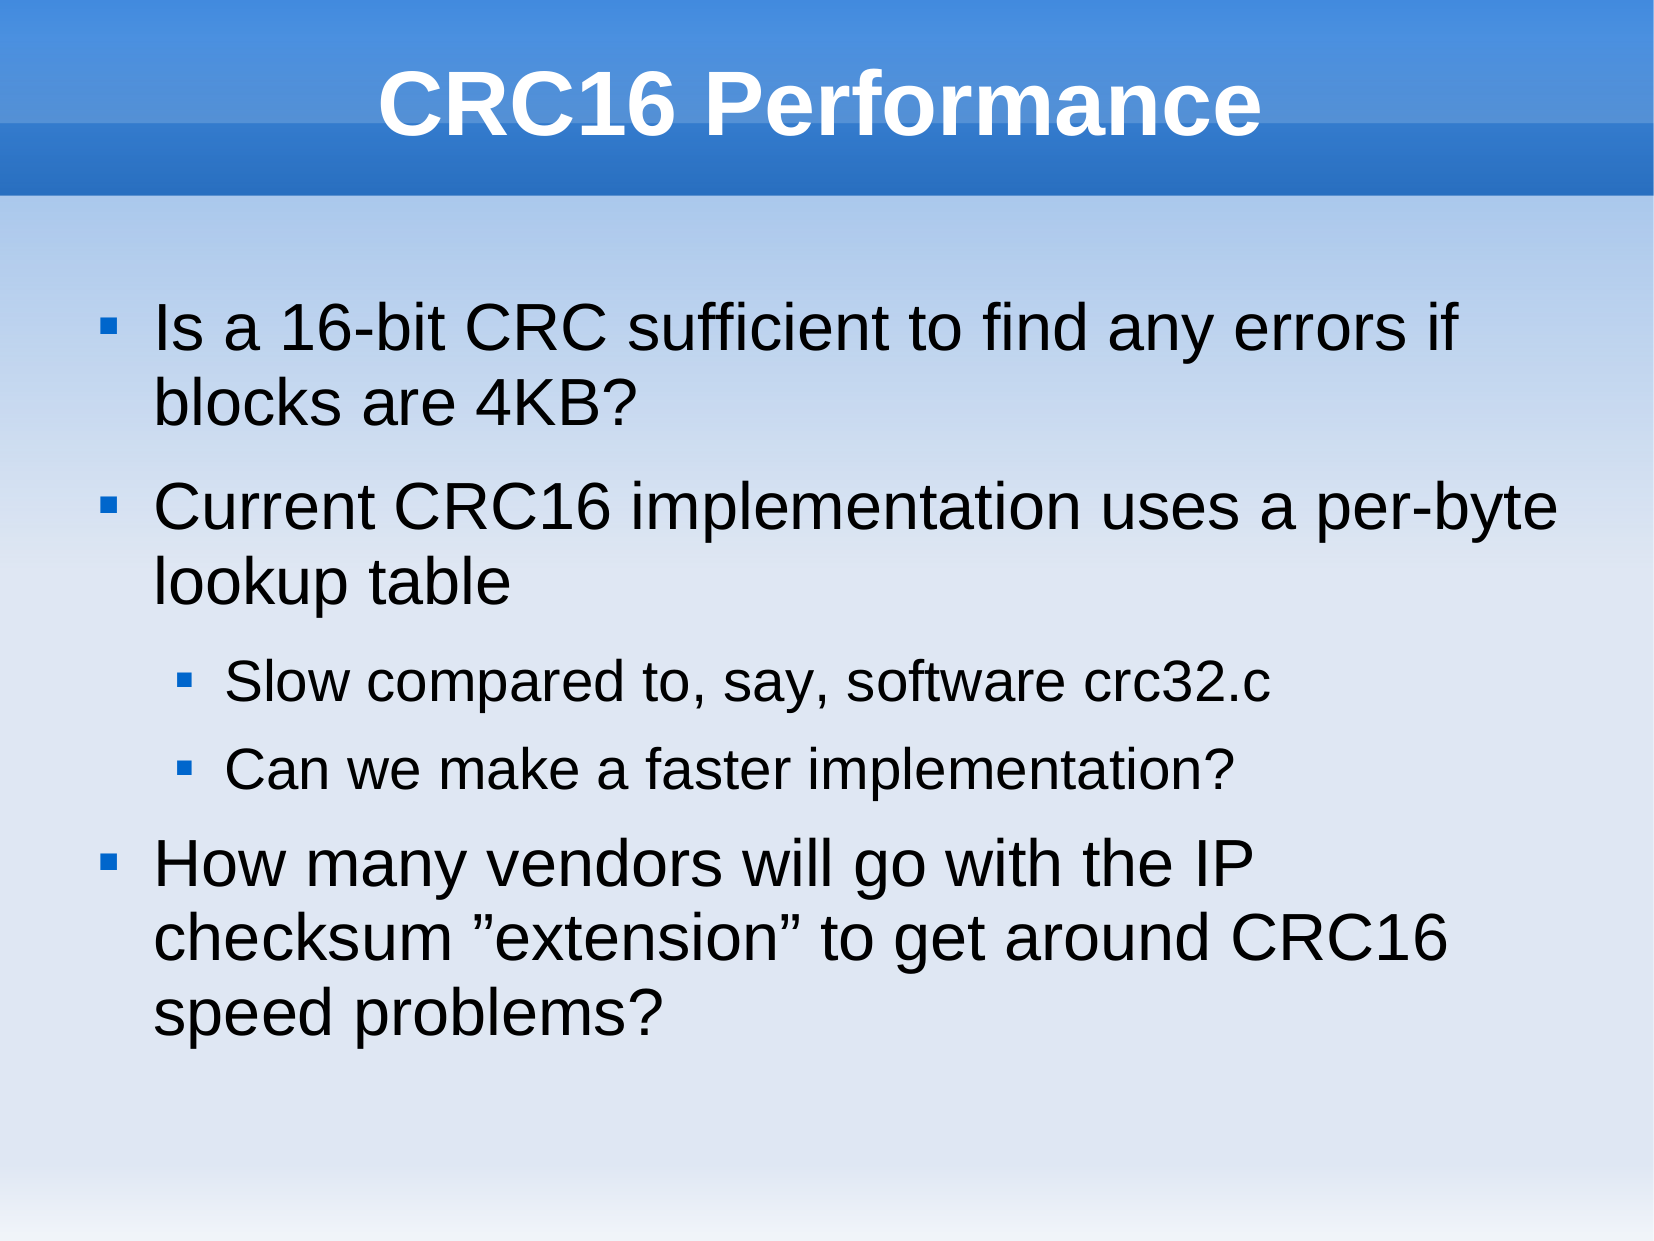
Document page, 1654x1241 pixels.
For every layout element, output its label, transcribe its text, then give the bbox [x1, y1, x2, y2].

list Is a 16-bit CRC sufficient to find any errors if blocks are 4KB? Current CRC16 implementation uses a per-byte lookup table Slow compared to, say, software crc32.c Can we make a faster implementation? How many vendors will go with the IP checksum ”extension” to get around CRC16 speed problems? [82, 290, 1571, 1094]
picture [0, 0, 1654, 1241]
title CRC16 Performance [76, 7, 1565, 200]
